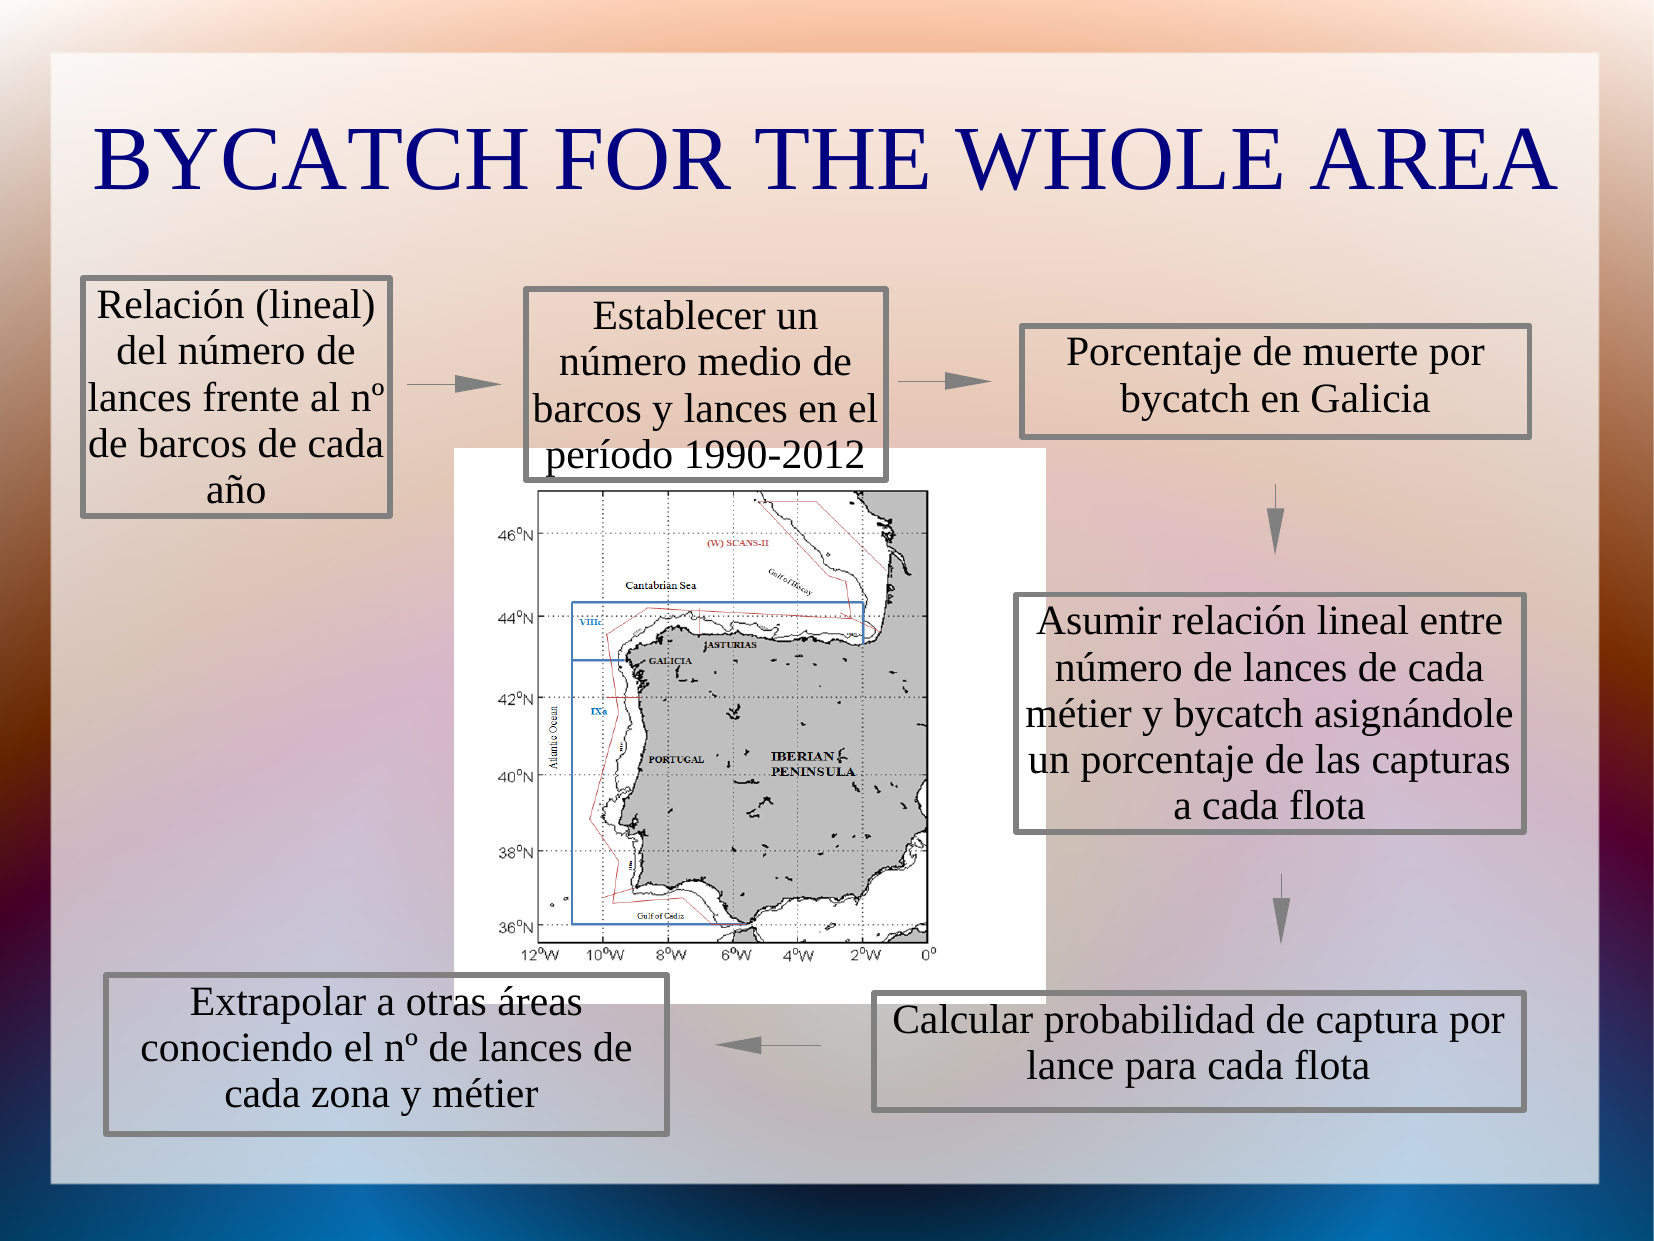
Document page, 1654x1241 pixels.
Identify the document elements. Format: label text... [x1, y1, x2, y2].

picture [0, 0, 1654, 1241]
list Porcentaje de muerte por bycatch en Galicia [1021, 325, 1530, 438]
list Relación (lineal) del número de lances frente al nº de barcos de cada año [82, 278, 390, 516]
list Establecer un número medio de barcos y lances en el período 1990-2012 [525, 289, 886, 481]
list Asumir relación lineal entre número de lances de cada métier y bycatch asignándole un porcentaje de las capturas a cada flota [1015, 594, 1524, 832]
list Extrapolar a otras áreas conociendo el nº de lances de cada zona y métier [106, 975, 668, 1134]
title BYCATCH FOR THE WHOLE AREA [82, 55, 1571, 263]
list Calcular probabilidad de captura por lance para cada flota [874, 992, 1524, 1111]
